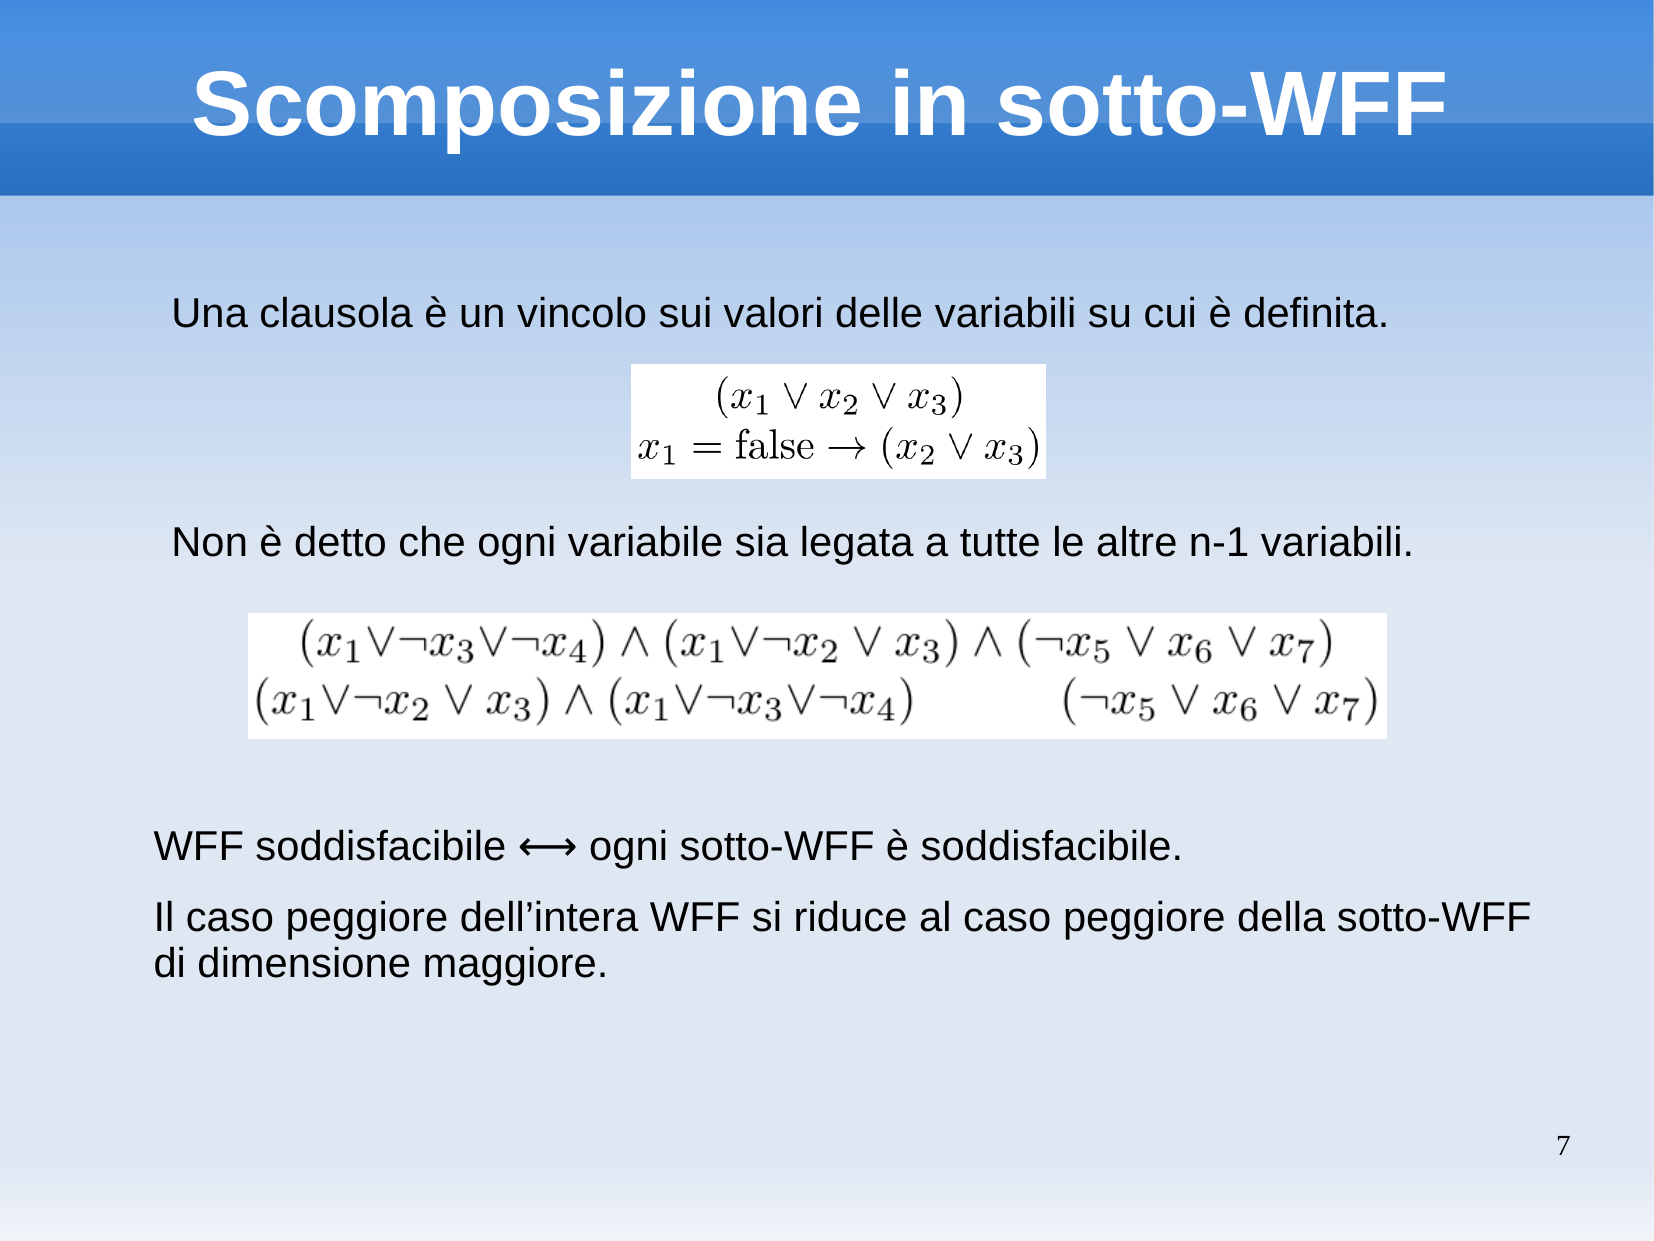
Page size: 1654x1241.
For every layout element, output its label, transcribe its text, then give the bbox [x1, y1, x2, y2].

picture [0, 0, 1654, 1241]
list Una clausola è un vincolo sui valori delle variabili su cui è definita. Non è detto che ogni variabile sia legata a tutte le altre n-1 variabili. WFF soddisfacibile ⟷ ogni sotto-WFF è soddisfacibile. Il caso peggiore dell’intera WFF si riduce al caso peggiore della sotto-WFF di dimensione maggiore. [82, 290, 1571, 1109]
title Scomposizione in sotto-WFF [76, 0, 1565, 208]
